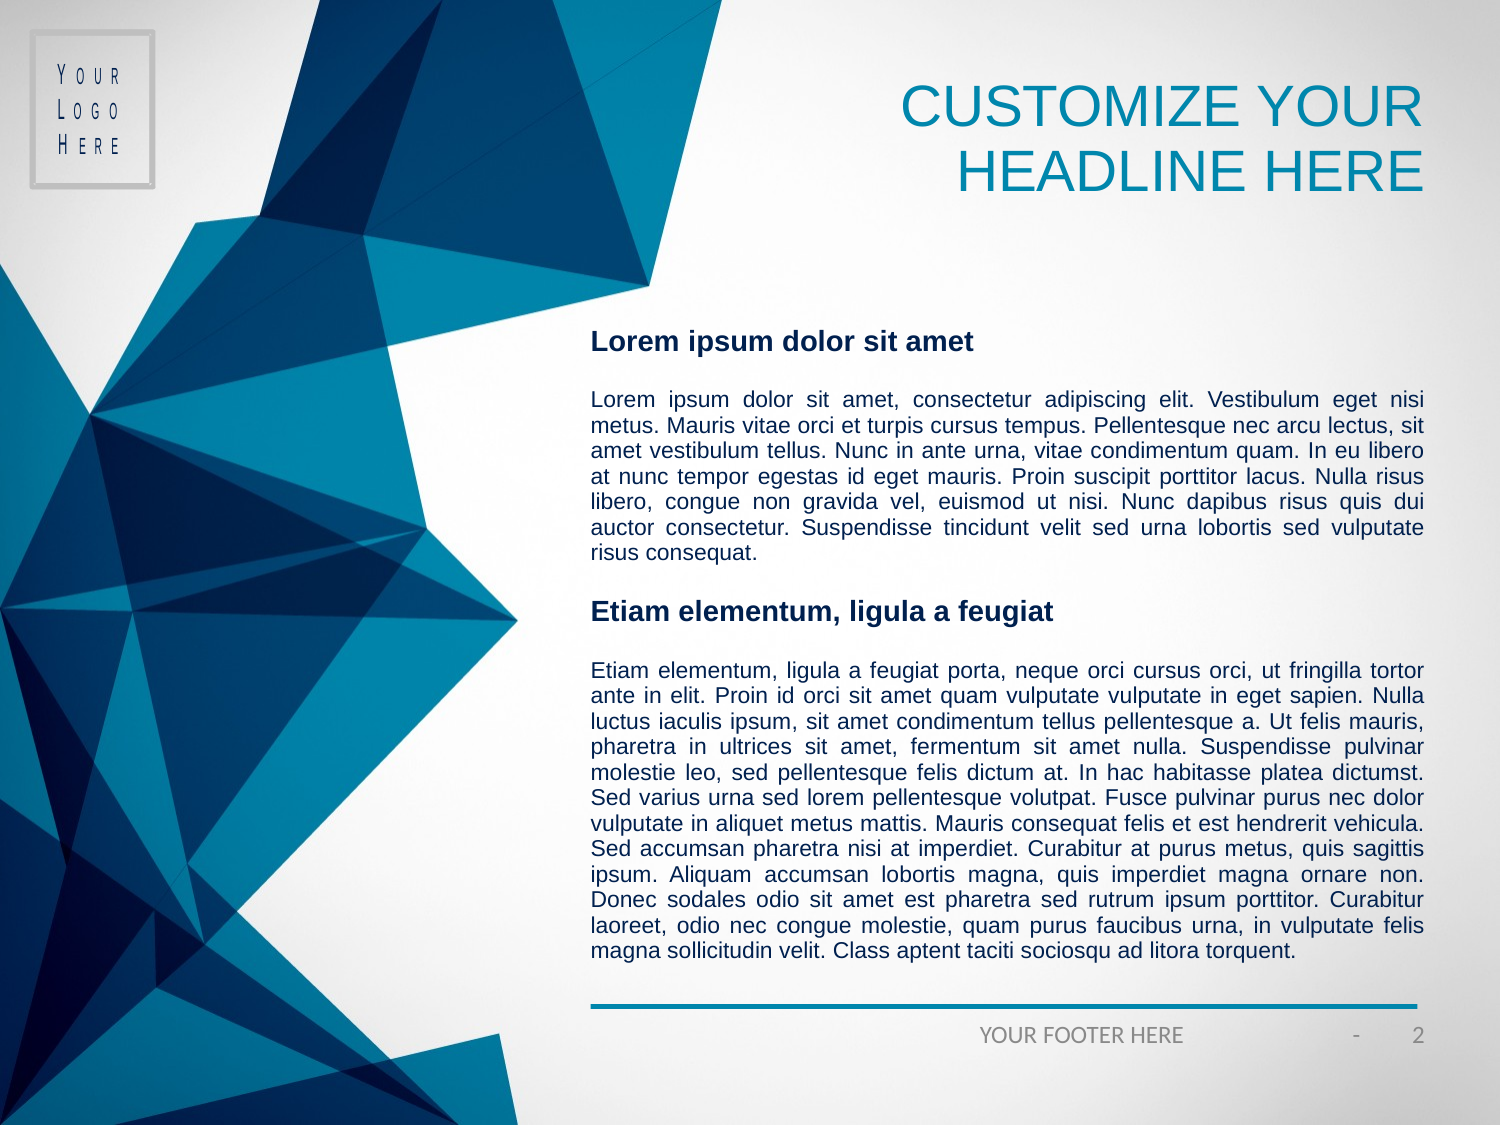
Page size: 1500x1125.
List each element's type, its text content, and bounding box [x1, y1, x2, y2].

picture [0, 0, 1500, 1125]
title CUSTOMIZE YOUR HEADLINE HERE [708, 44, 1425, 233]
list Lorem ipsum dolor sit amet Lorem ipsum dolor sit amet, consectetur adipiscing elit. Vestibulum eget nisi metus. Mauris vitae orci et turpis cursus tempus. Pellentesque nec arcu lectus, sit amet vestibulum tellus. Nunc in ante urna, vitae condimentum quam. In eu libero at nunc tempor egestas id eget mauris. Proin suscipit porttitor lacus. Nulla risus libero, congue non gravida vel, euismod ut nisi. Nunc dapibus risus quis dui auctor consectetur. Suspendisse tincidunt velit sed urna lobortis sed vulputate risus consequat. Etiam elementum, ligula a feugiat Etiam elementum, ligula a feugiat porta, neque orci cursus orci, ut fringilla tortor ante in elit. Proin id orci sit amet quam vulputate vulputate in eget sapien. Nulla luctus iaculis ipsum, sit amet condimentum tellus pellentesque a. Ut felis mauris, pharetra in ultrices sit amet, fermentum sit amet nulla. Suspendisse pulvinar molestie leo, sed pellentesque felis dictum at. In hac habitasse platea dictumst. Sed varius urna sed lorem pellentesque volutpat. Fusce pulvinar purus nec dolor vulputate in aliquet metus mattis. Mauris consequat felis et est hendrerit vehicula. Sed accumsan pharetra nisi at imperdiet. Curabitur at purus metus, quis sagittis ipsum. Aliquam accumsan lobortis magna, quis imperdiet magna ornare non. Donec sodales odio sit amet est pharetra sed rutrum ipsum porttitor. Curabitur laoreet, odio nec congue molestie, quam purus faucibus urna, in vulputate felis magna sollicitudin velit. Class aptent taciti sociosqu ad litora torquent. [590, 324, 1425, 1006]
